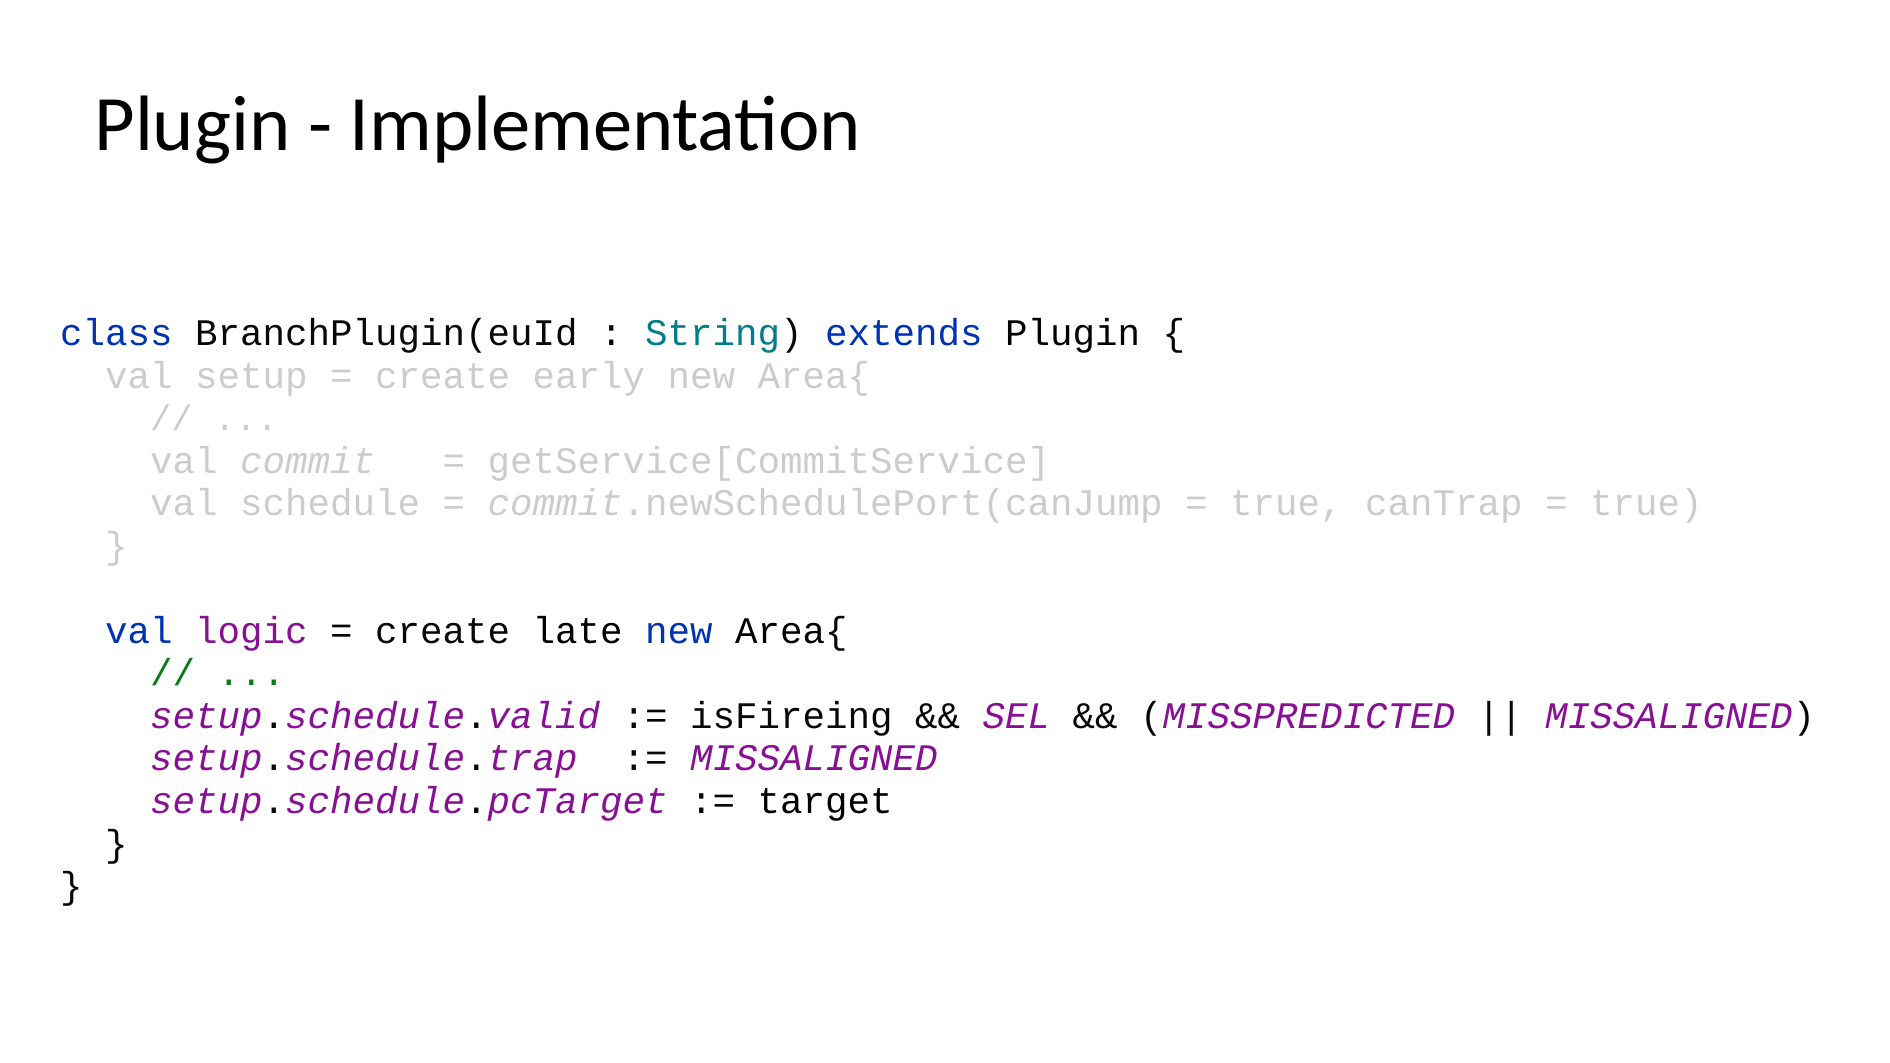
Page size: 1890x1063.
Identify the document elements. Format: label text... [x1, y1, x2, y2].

title Plugin - Implementation [94, 42, 1796, 220]
text_box class BranchPlugin(euId : String) extends Plugin { val setup = create early new Area{ // ... val commit = getService[CommitService] val schedule = commit.newSchedulePort(canJump = true, canTrap = true) } val logic = create late new Area{ // ... setup.schedule.valid := isFireing && SEL && (MISSPREDICTED || MISSALIGNED) setup.schedule.trap := MISSALIGNED setup.schedule.pcTarget := target } } [45, 307, 1890, 1003]
